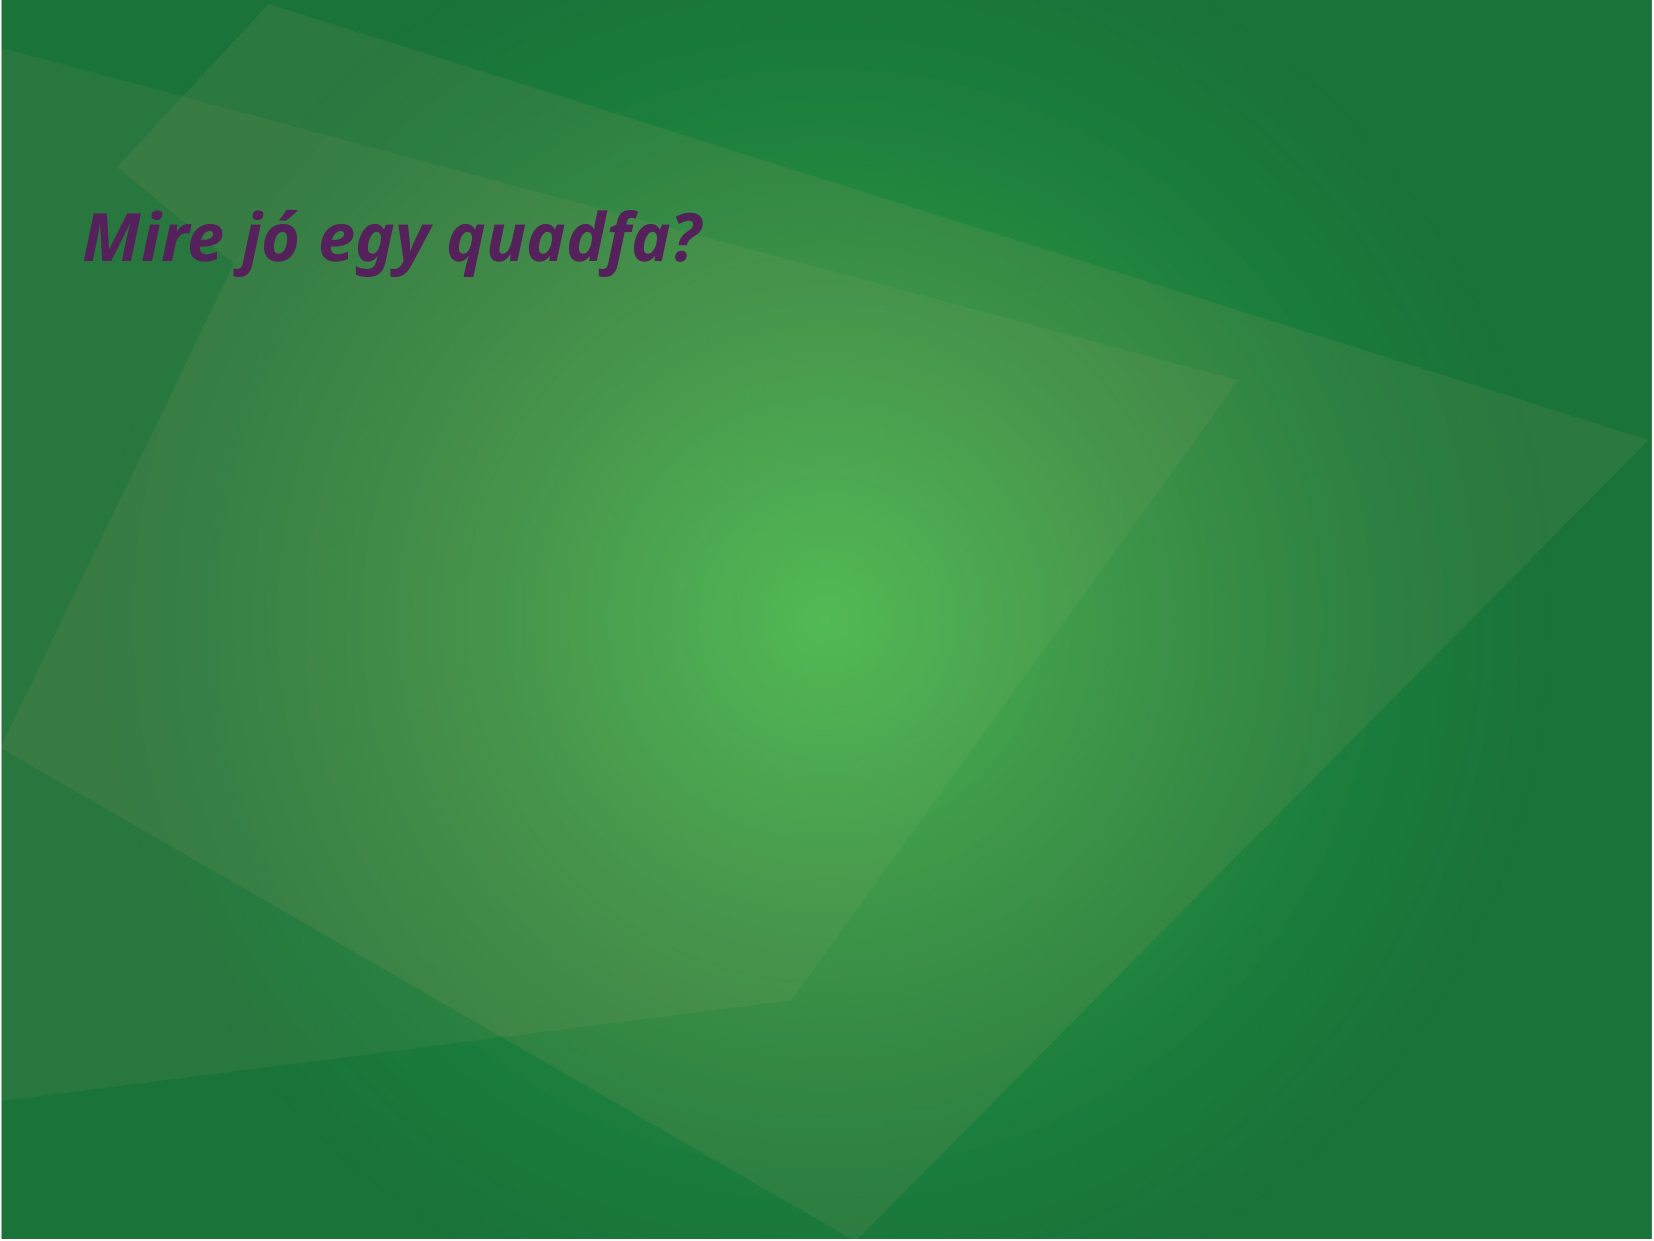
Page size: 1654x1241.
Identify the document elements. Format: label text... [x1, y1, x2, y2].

title Mire jó egy quadfa? [82, 132, 1571, 340]
picture [0, 0, 1652, 1241]
